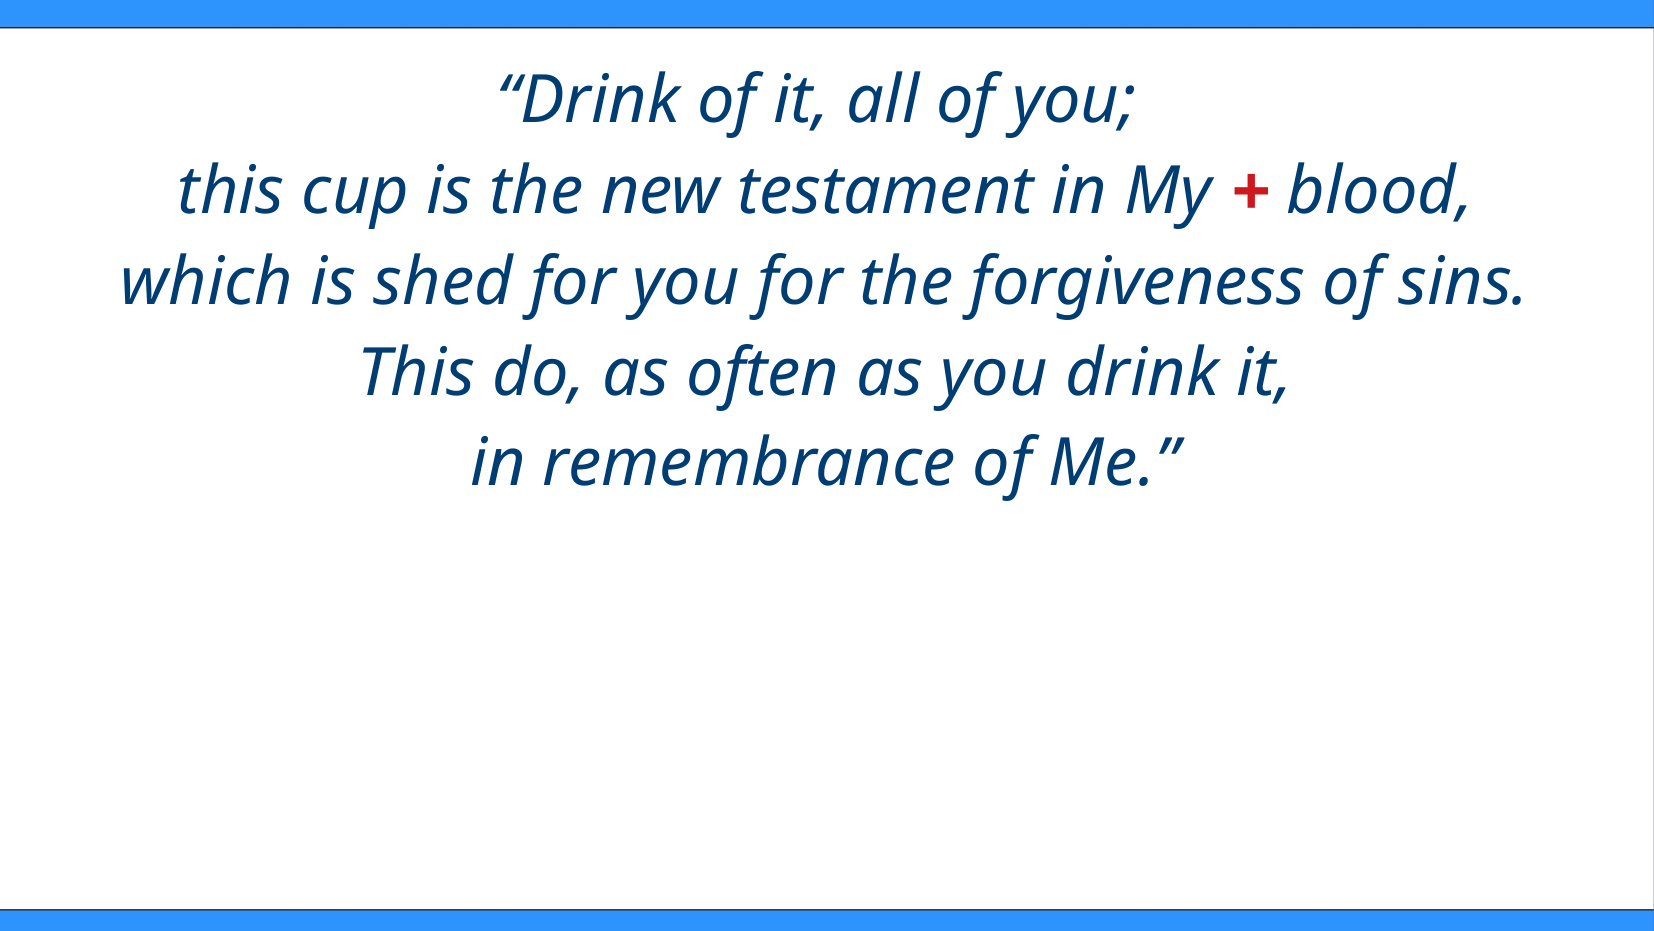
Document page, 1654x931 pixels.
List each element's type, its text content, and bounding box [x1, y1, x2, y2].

picture [0, 0, 1654, 931]
text_box “Drink of it, all of you; this cup is the new testament in My + blood, which is shed for you for the forgiveness of sins. This do, as often as you drink it, in remembrance of Me.” [60, 44, 1591, 541]
